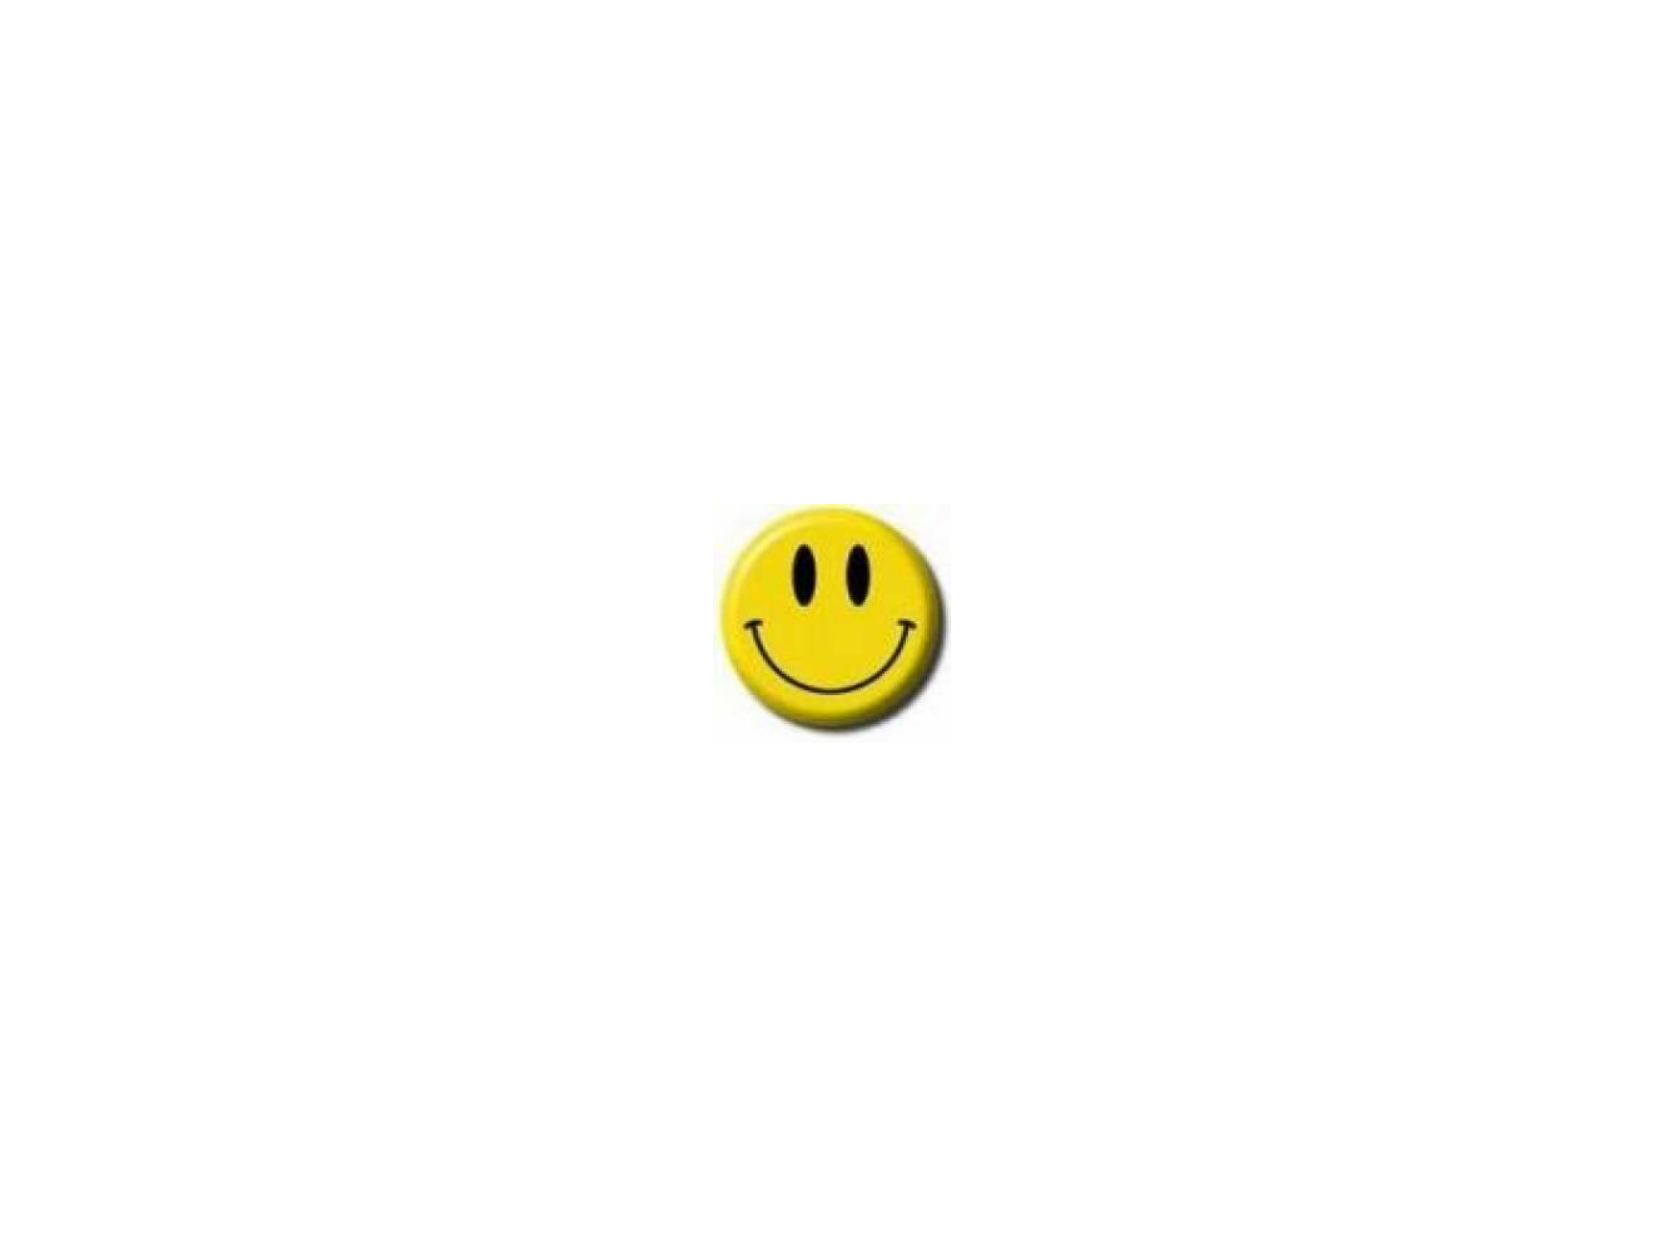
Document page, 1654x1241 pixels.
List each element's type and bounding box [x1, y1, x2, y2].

picture [713, 504, 951, 743]
